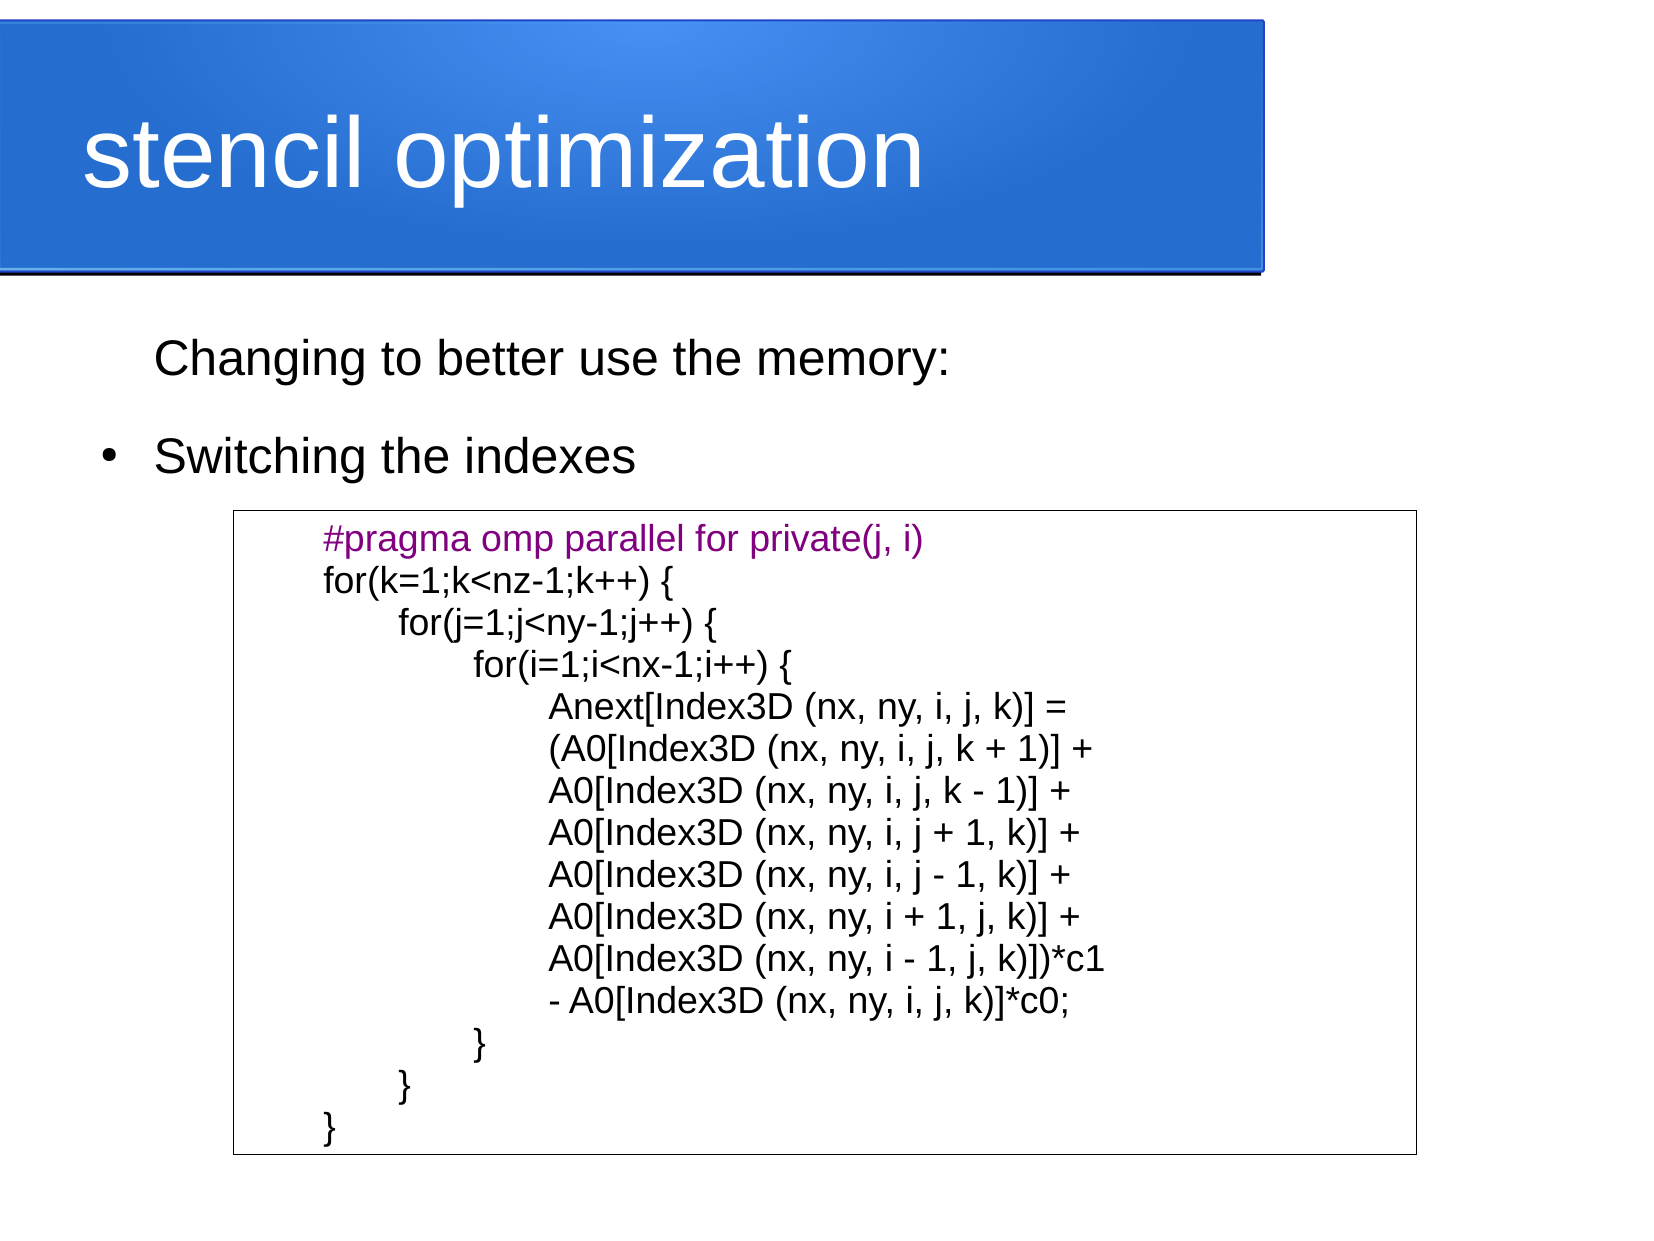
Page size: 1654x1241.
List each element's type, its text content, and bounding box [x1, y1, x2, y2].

title stencil optimization [82, 49, 1250, 257]
list Changing to better use the memory: Switching the indexes [82, 330, 1538, 1050]
text_box #pragma omp parallel for private(j, i) for(k=1;k<nz-1;k++) { for(j=1;j<ny-1;j++) { for(i=1;i<nx-1;i++) { Anext[Index3D (nx, ny, i, j, k)] = (A0[Index3D (nx, ny, i, j, k + 1)] + A0[Index3D (nx, ny, i, j, k - 1)] + A0[Index3D (nx, ny, i, j + 1, k)] + A0[Index3D (nx, ny, i, j - 1, k)] + A0[Index3D (nx, ny, i + 1, j, k)] + A0[Index3D (nx, ny, i - 1, j, k)])*c1 - A0[Index3D (nx, ny, i, j, k)]*c0; } } } [233, 510, 1417, 1155]
